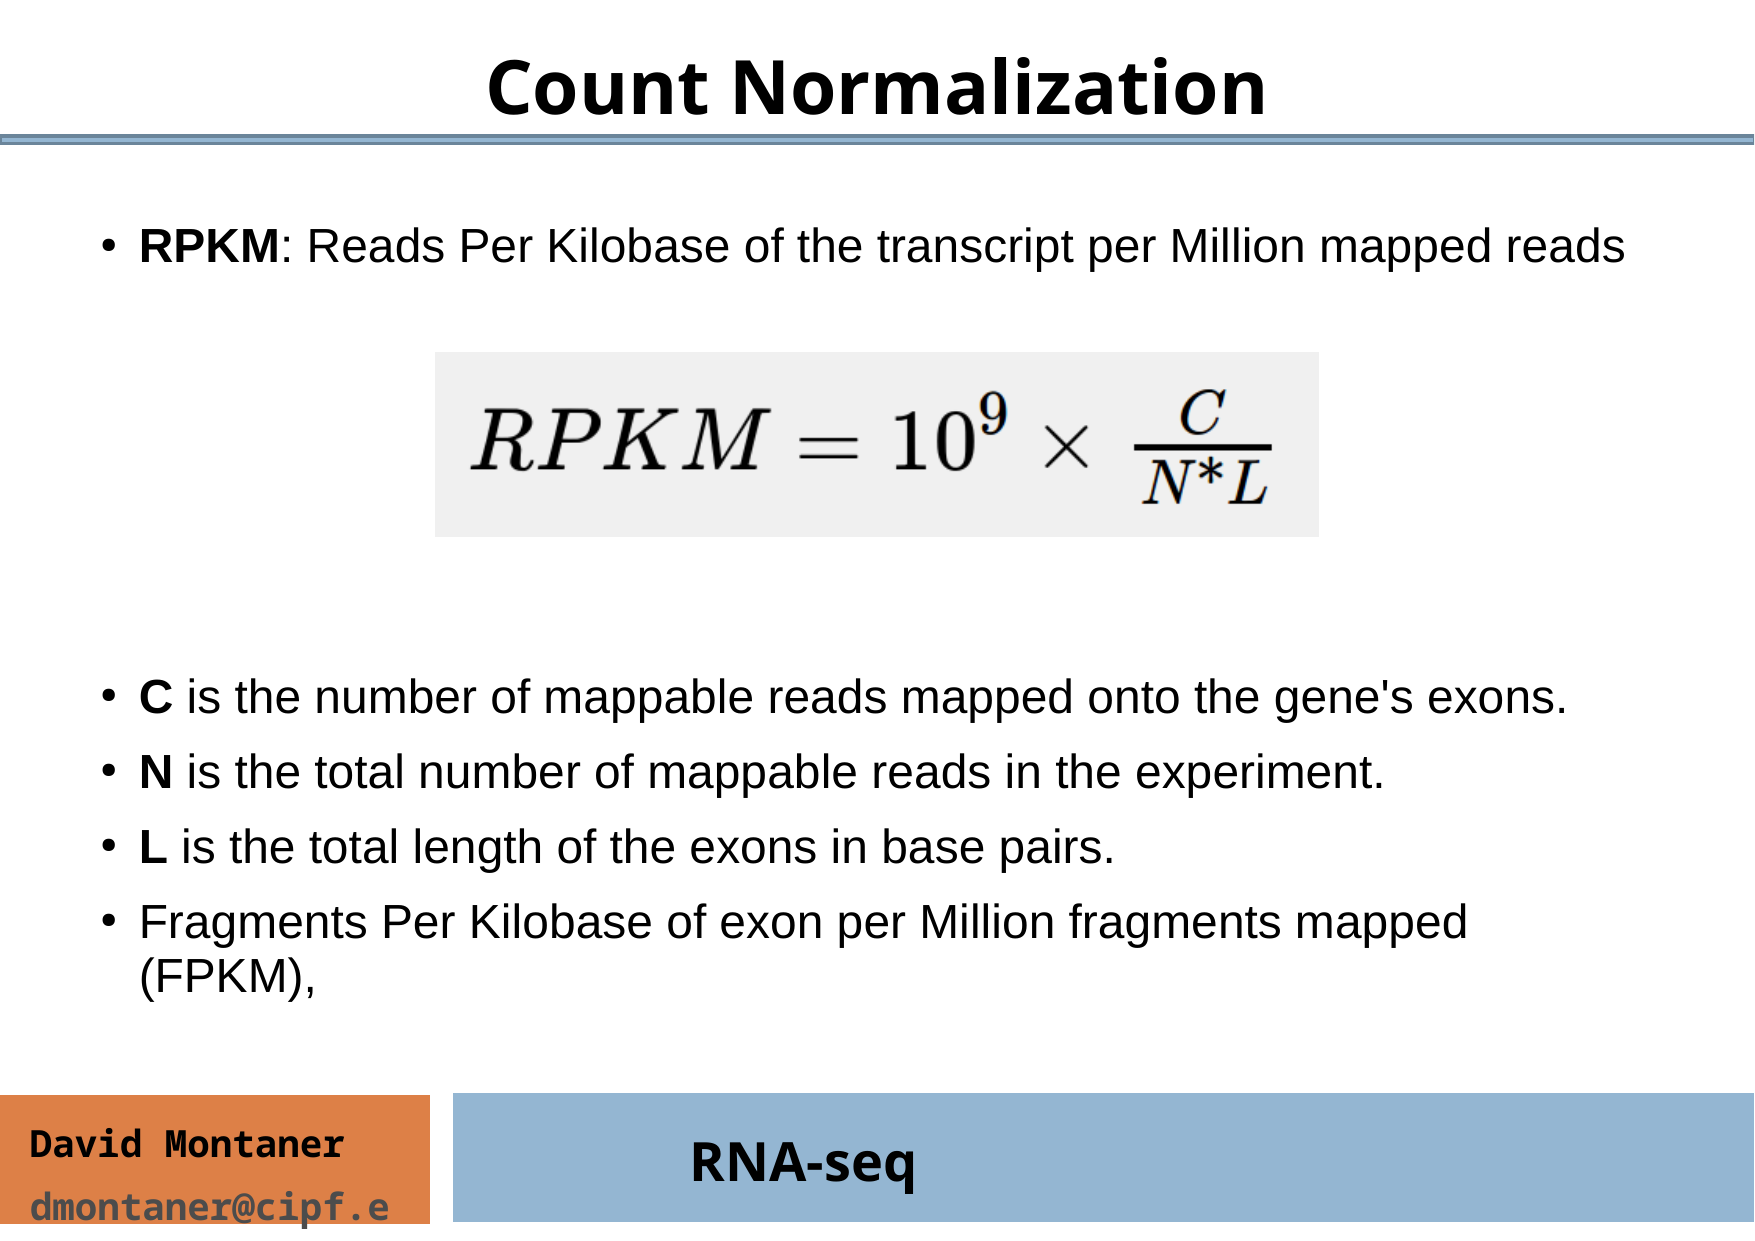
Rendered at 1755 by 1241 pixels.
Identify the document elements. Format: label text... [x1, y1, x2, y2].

text_box RNA-seq [675, 1116, 1726, 1194]
text_box [0, 136, 1754, 144]
list RPKM: Reads Per Kilobase of the transcript per Million mapped reads C is the number of mappable reads mapped onto the gene's exons. N is the total number of mappable reads in the experiment. L is the total length of the exons in base pairs. Fragments Per Kilobase of exon per Million fragments mapped (FPKM), [87, 219, 1632, 1051]
picture [435, 352, 1319, 537]
text_box David Montaner dmontaner@cipf.es [15, 1110, 406, 1213]
text_box Count Normalization [67, 27, 1688, 129]
